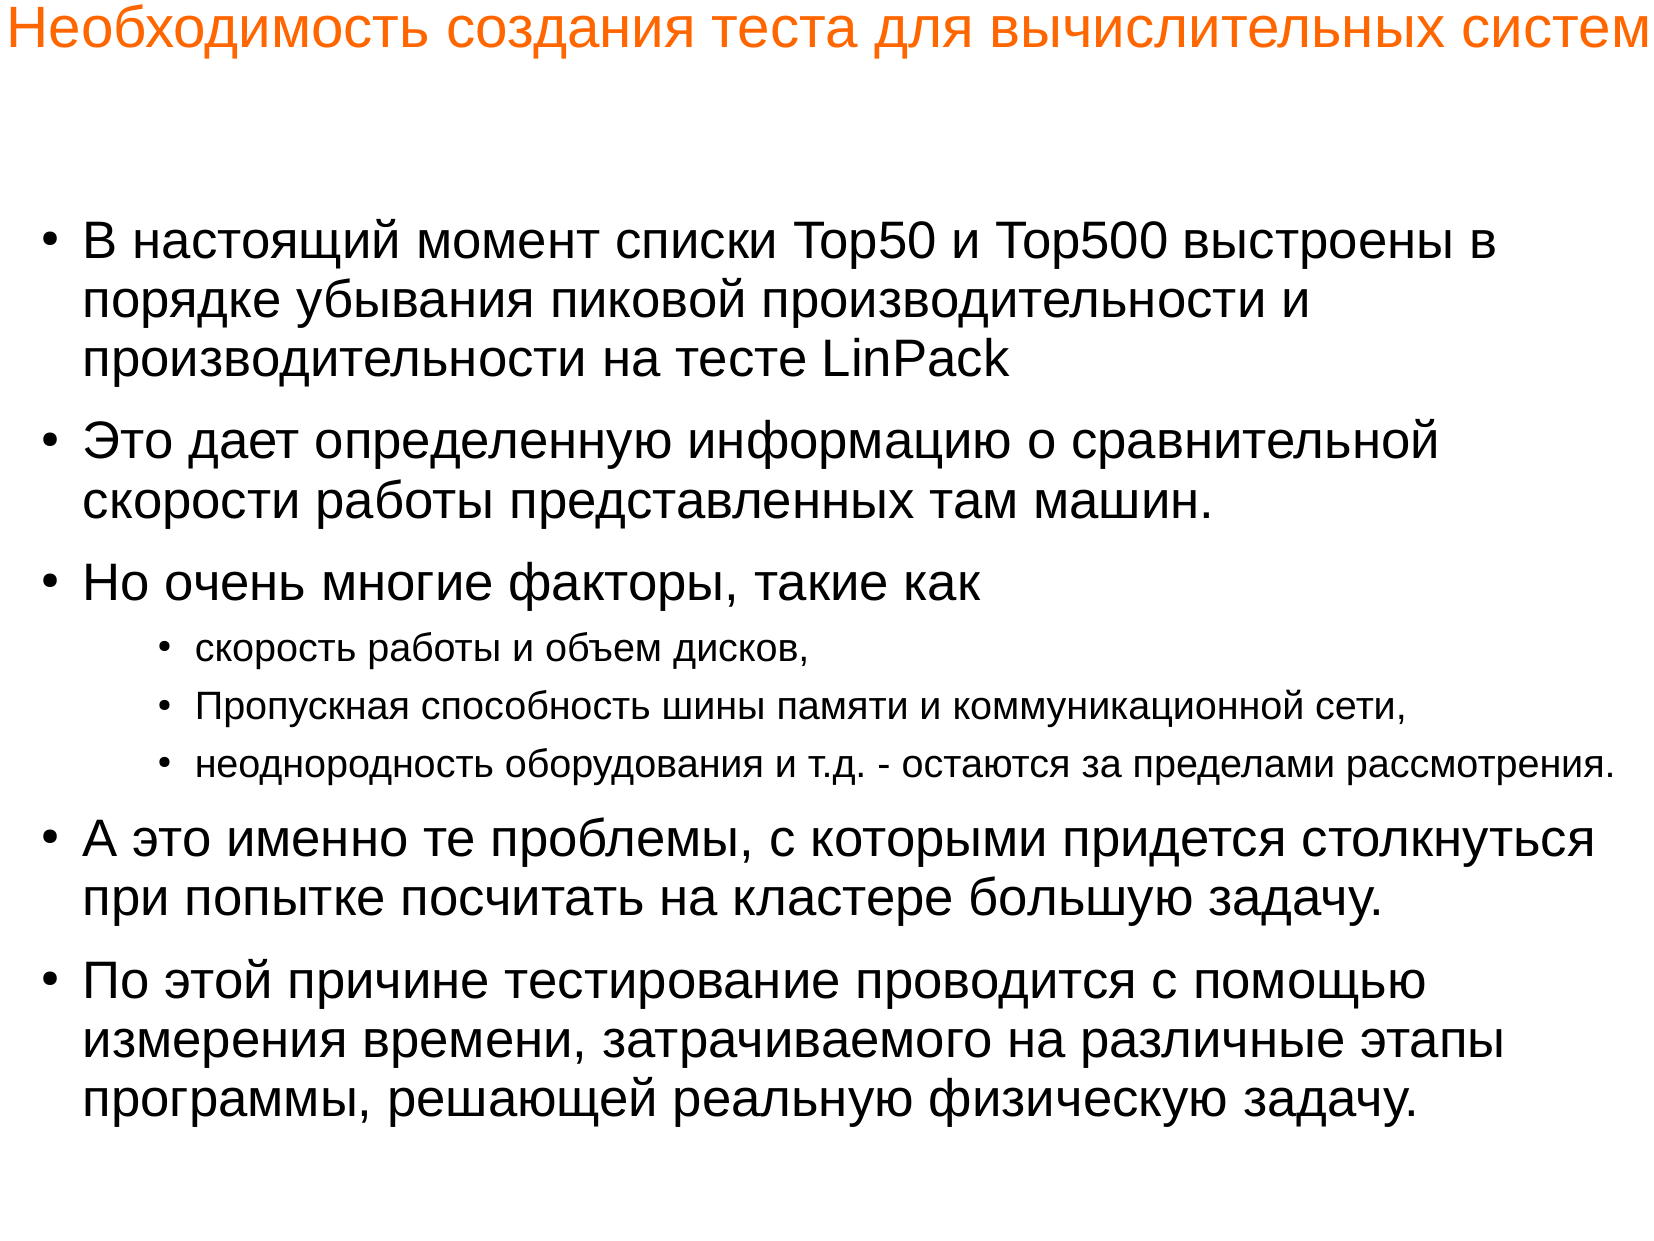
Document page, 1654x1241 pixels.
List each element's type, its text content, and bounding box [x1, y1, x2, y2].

list В настоящий момент списки Top50 и Top500 выстроены в порядке убывания пиковой производительности и производительности на тесте LinPack Это дает определенную информацию о сравнительной скорости работы представленных там машин. Но очень многие факторы, такие как скорость работы и объем дисков, Пропускная способность шины памяти и коммуникационной сети, неоднородность оборудования и т.д. - остаются за пределами рассмотрения. А это именно те проблемы, с которыми придется столкнуться при попытке посчитать на кластере большую задачу. По этой причине тестирование проводится с помощью измерения времени, затрачиваемого на различные этапы программы, решающей реальную физическую задачу. [26, 210, 1621, 1171]
text_box Необходимость создания теста для вычислительных систем [0, 0, 1654, 196]
